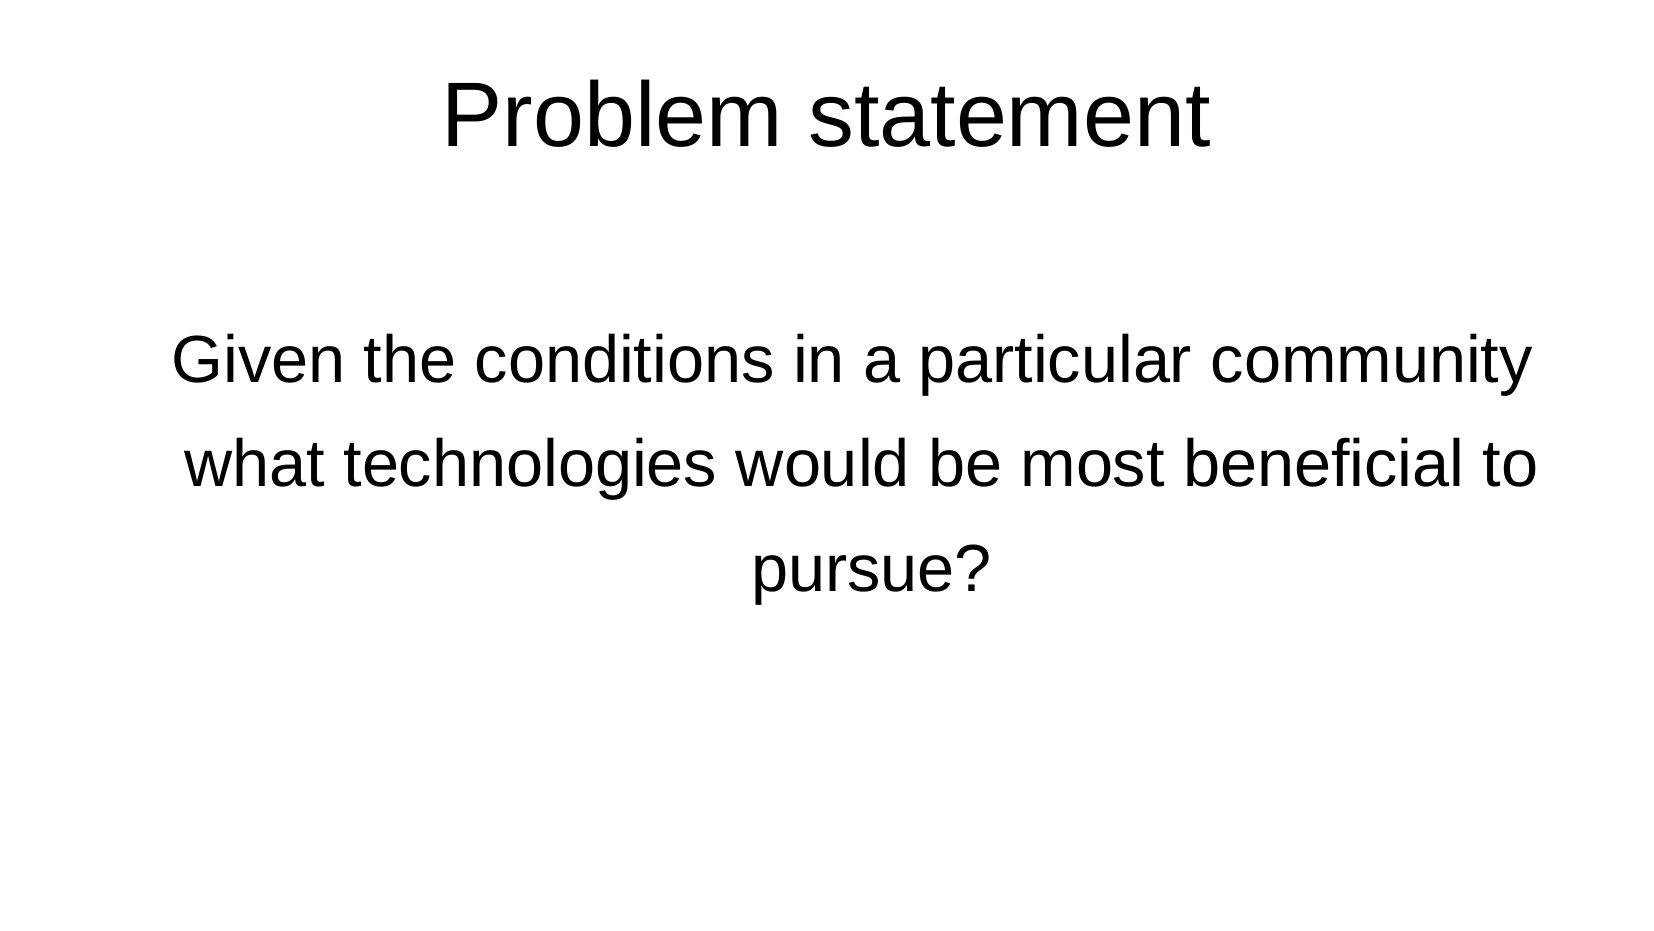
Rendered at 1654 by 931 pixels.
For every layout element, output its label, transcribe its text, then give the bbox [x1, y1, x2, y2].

list Given the conditions in a particular community what technologies would be most beneficial to pursue? [82, 217, 1571, 758]
title Problem statement [82, 37, 1571, 193]
